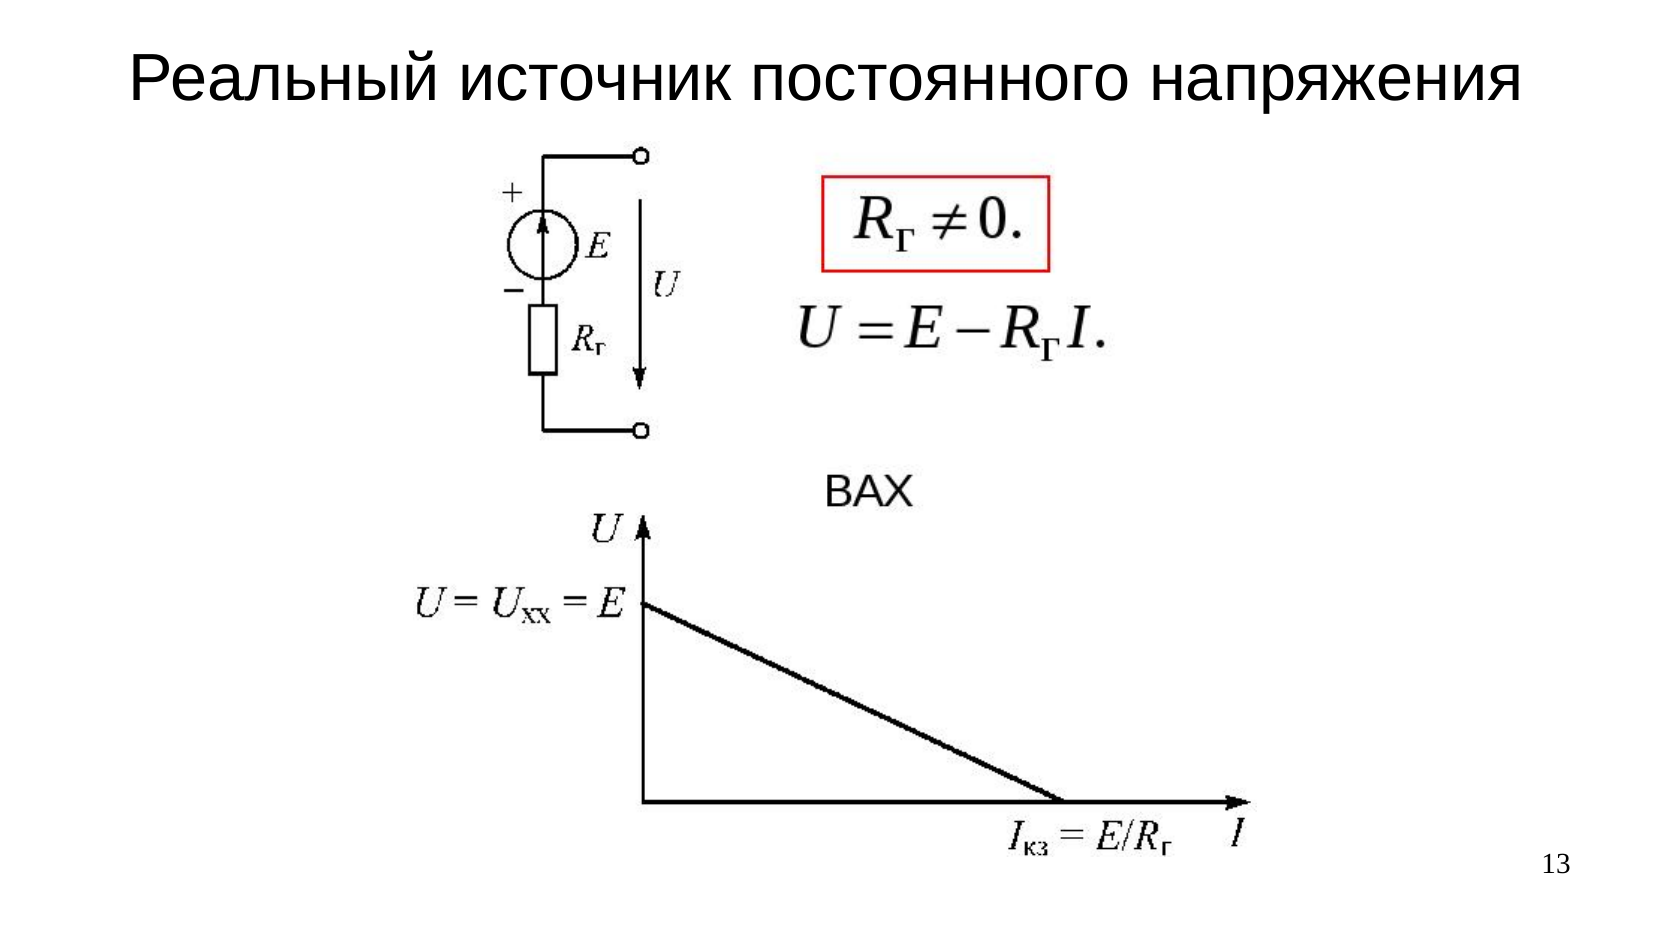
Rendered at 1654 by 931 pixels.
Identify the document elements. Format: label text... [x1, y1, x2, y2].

title Реальный источник постоянного напряжения [82, 37, 1571, 119]
picture [413, 141, 1257, 857]
